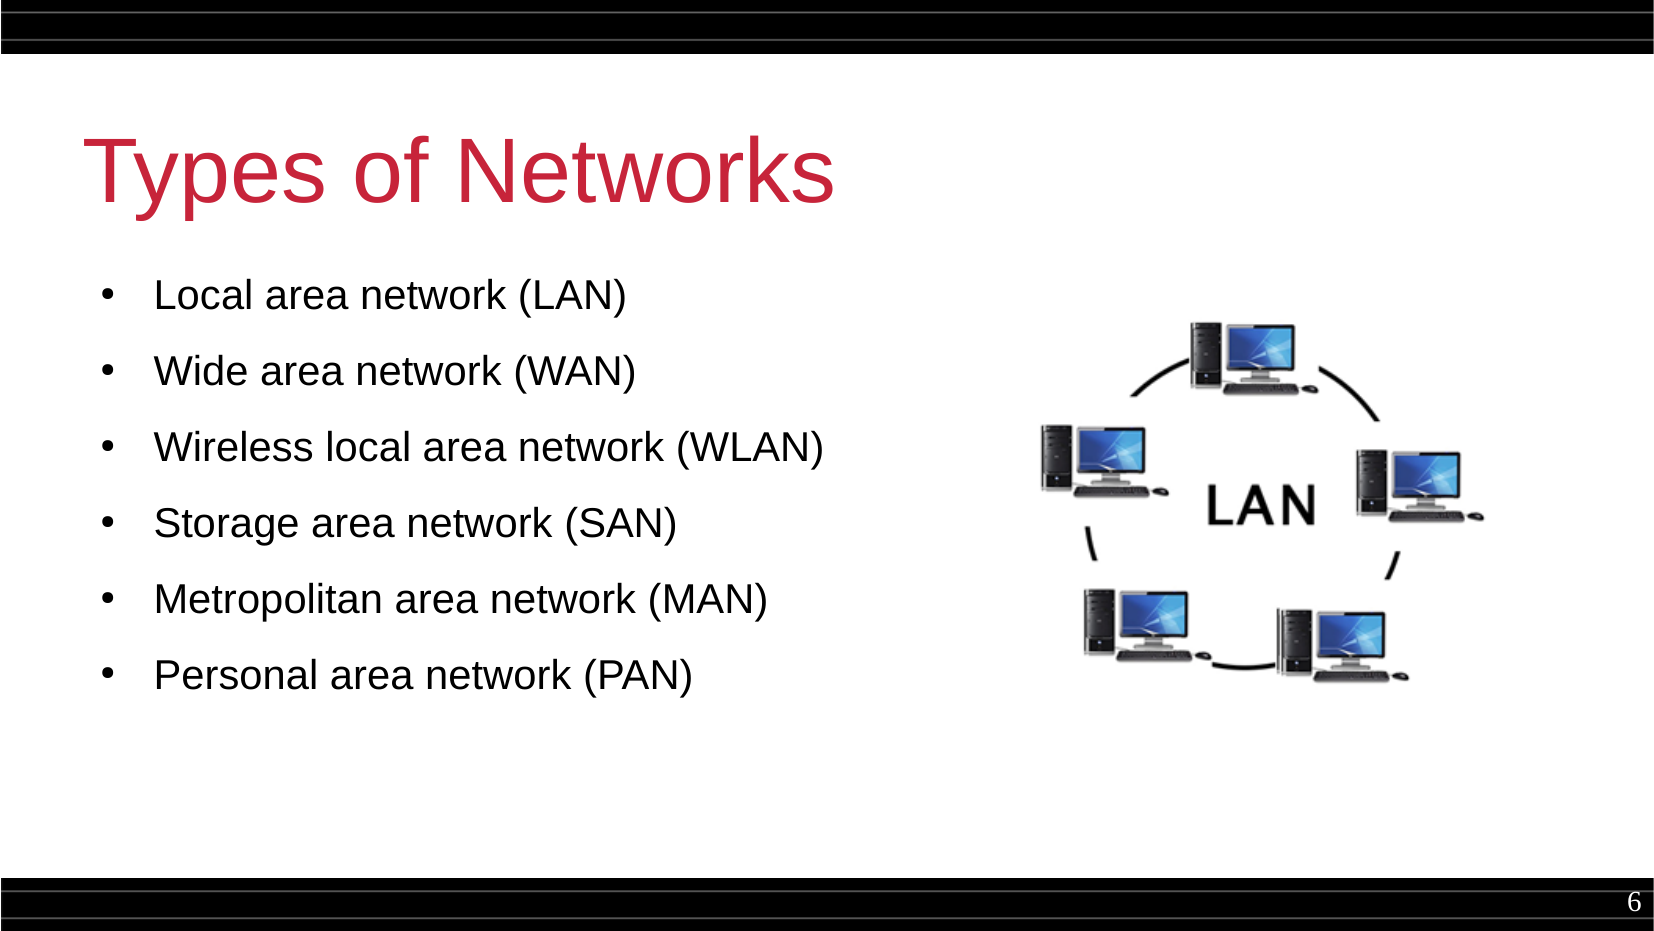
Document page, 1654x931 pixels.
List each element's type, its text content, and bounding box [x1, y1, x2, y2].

picture [1, 0, 1654, 54]
title Types of Networks [82, 92, 1571, 249]
picture [1, 878, 1654, 931]
picture [923, 237, 1606, 751]
list Local area network (LAN) Wide area network (WAN) Wireless local area network (WLAN) Storage area network (SAN) Metropolitan area network (MAN) Personal area network (PAN) [82, 271, 1571, 758]
